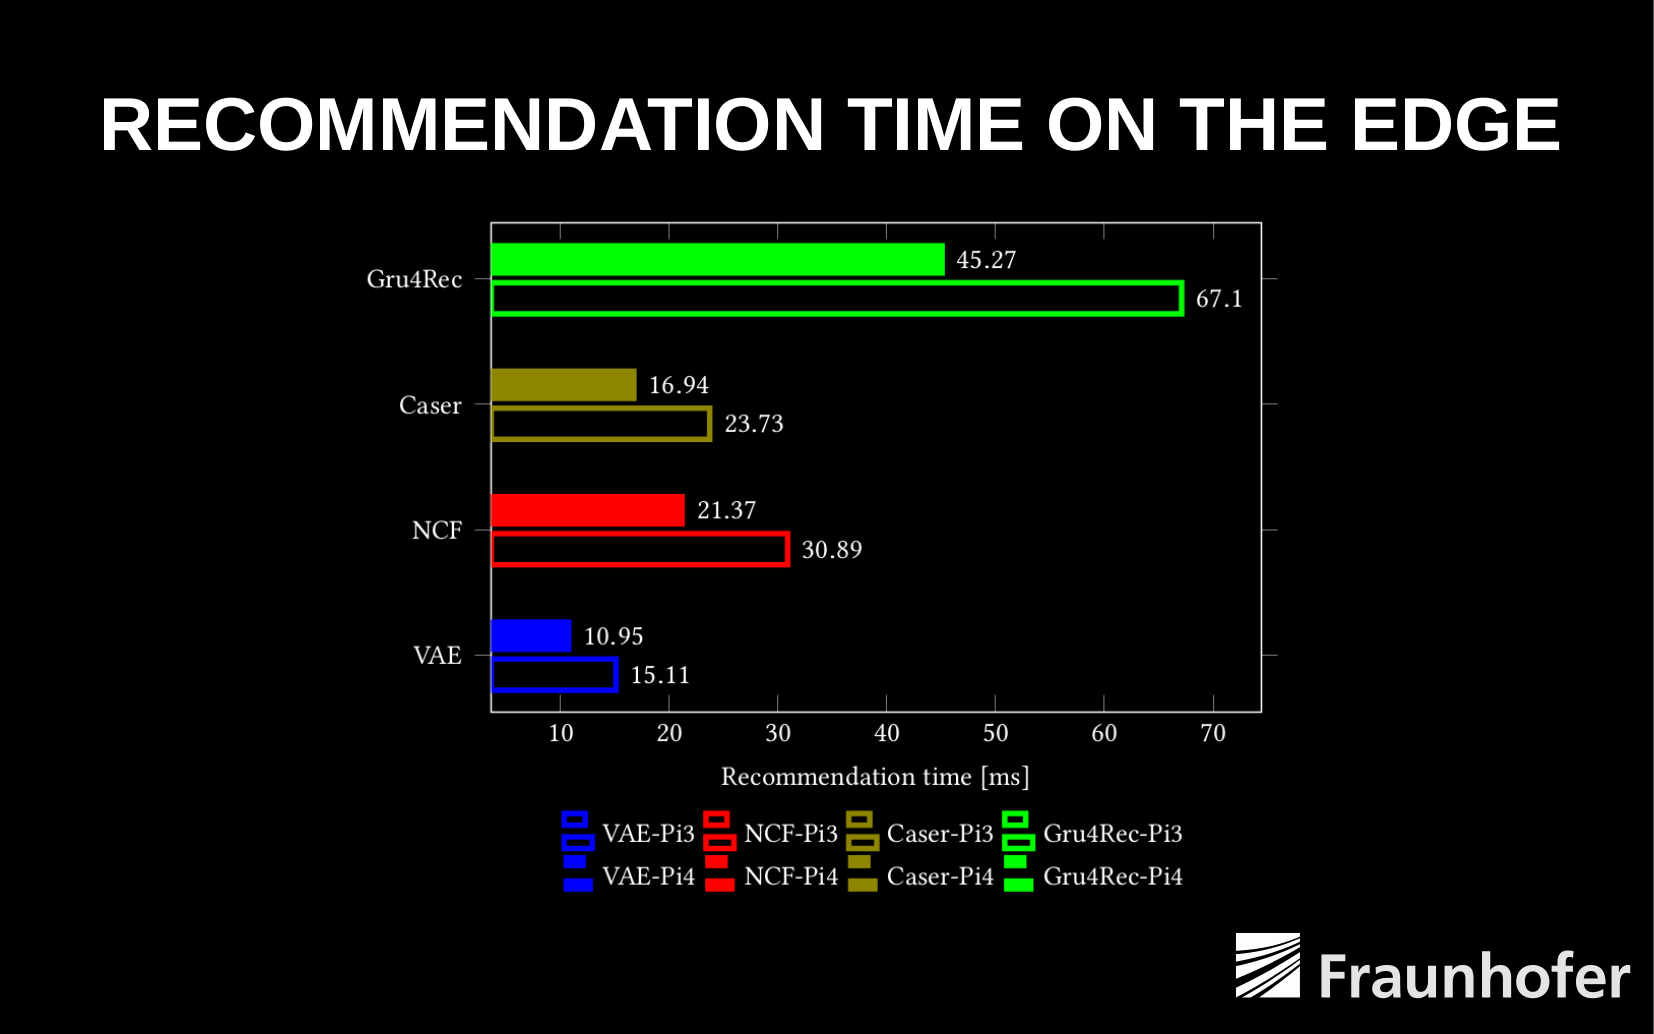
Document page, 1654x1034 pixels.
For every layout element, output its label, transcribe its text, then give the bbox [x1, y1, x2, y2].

title Recommendation time on the edge [49, 34, 1613, 207]
picture [326, 205, 1328, 907]
picture [1234, 931, 1632, 1000]
